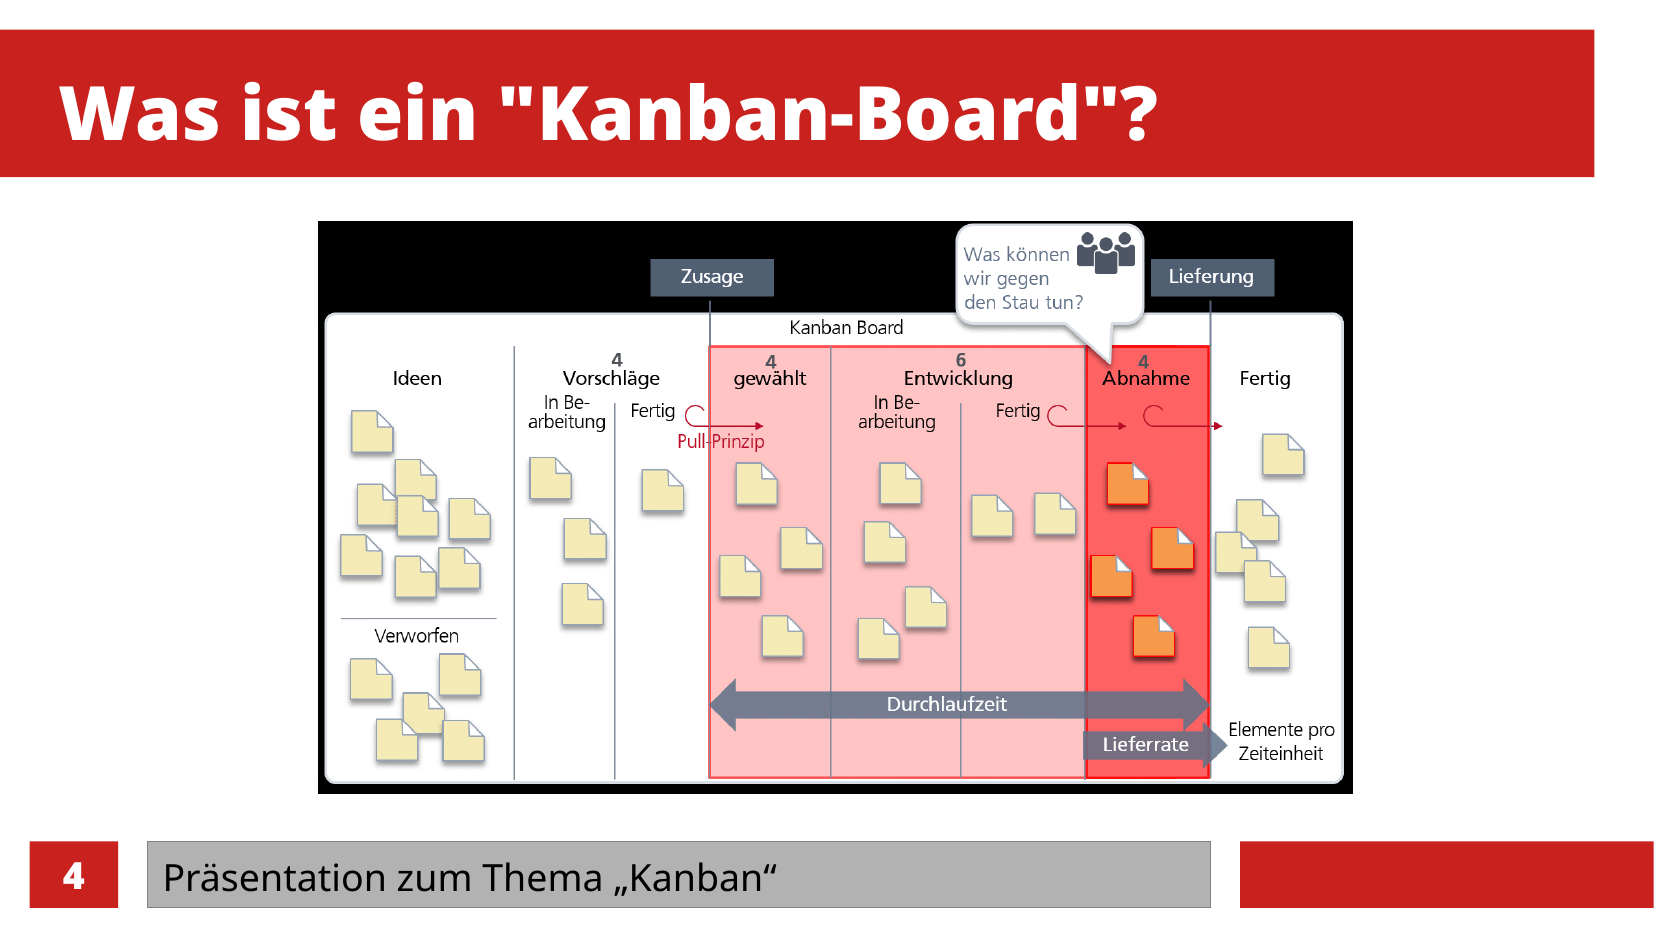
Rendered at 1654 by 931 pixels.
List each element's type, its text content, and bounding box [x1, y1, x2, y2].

picture [318, 221, 1353, 794]
text_box Präsentation zum Thema „Kanban“ [147, 844, 730, 907]
title Was ist ein "Kanban-Board"? [59, 44, 1595, 163]
